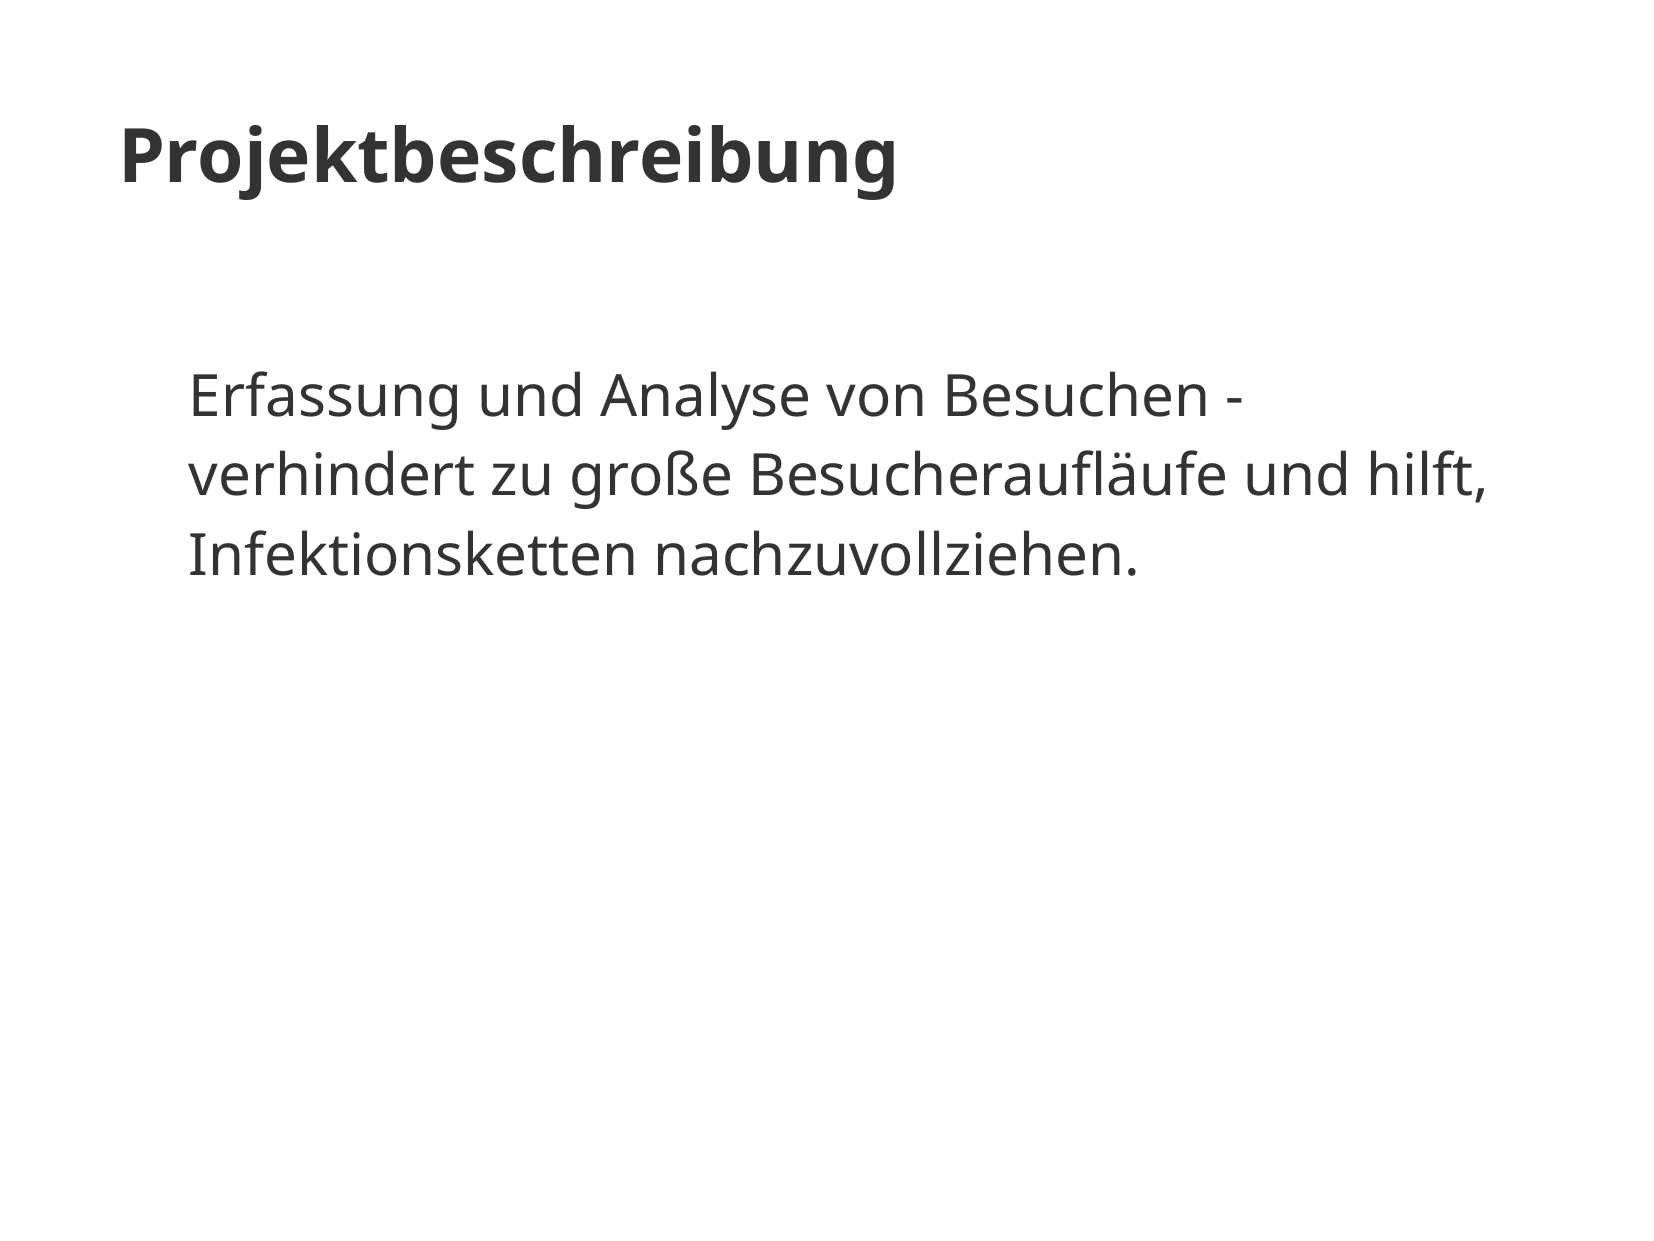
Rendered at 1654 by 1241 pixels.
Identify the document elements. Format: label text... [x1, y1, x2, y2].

list Erfassung und Analyse von Besuchen - verhindert zu große Besucheraufläufe und hilft, Infektionsketten nachzuvollziehen. [118, 354, 1536, 1074]
title Projektbeschreibung [118, 49, 1571, 257]
